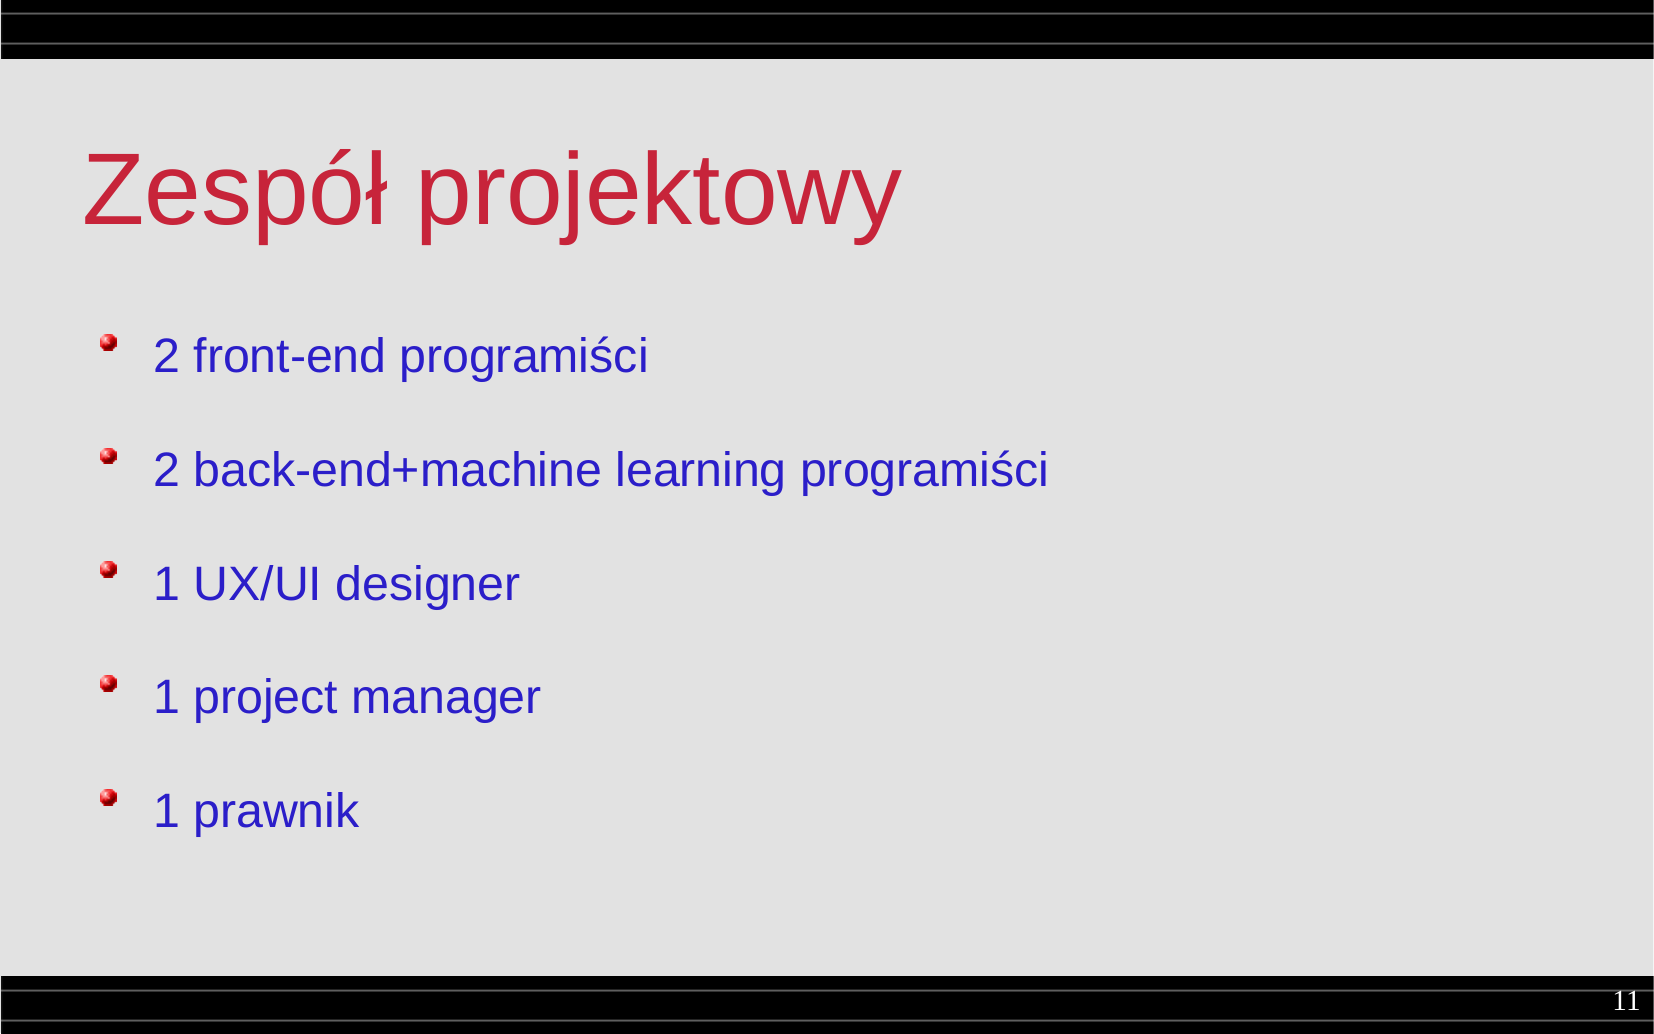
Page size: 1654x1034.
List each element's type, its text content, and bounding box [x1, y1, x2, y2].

list 2 front-end programiści 2 back-end+machine learning programiści 1 UX/UI designer 1 project manager 1 prawnik [82, 301, 1571, 842]
title Zespół projektowy [82, 103, 1571, 276]
picture [1, 976, 1654, 1034]
picture [1, 0, 1654, 59]
